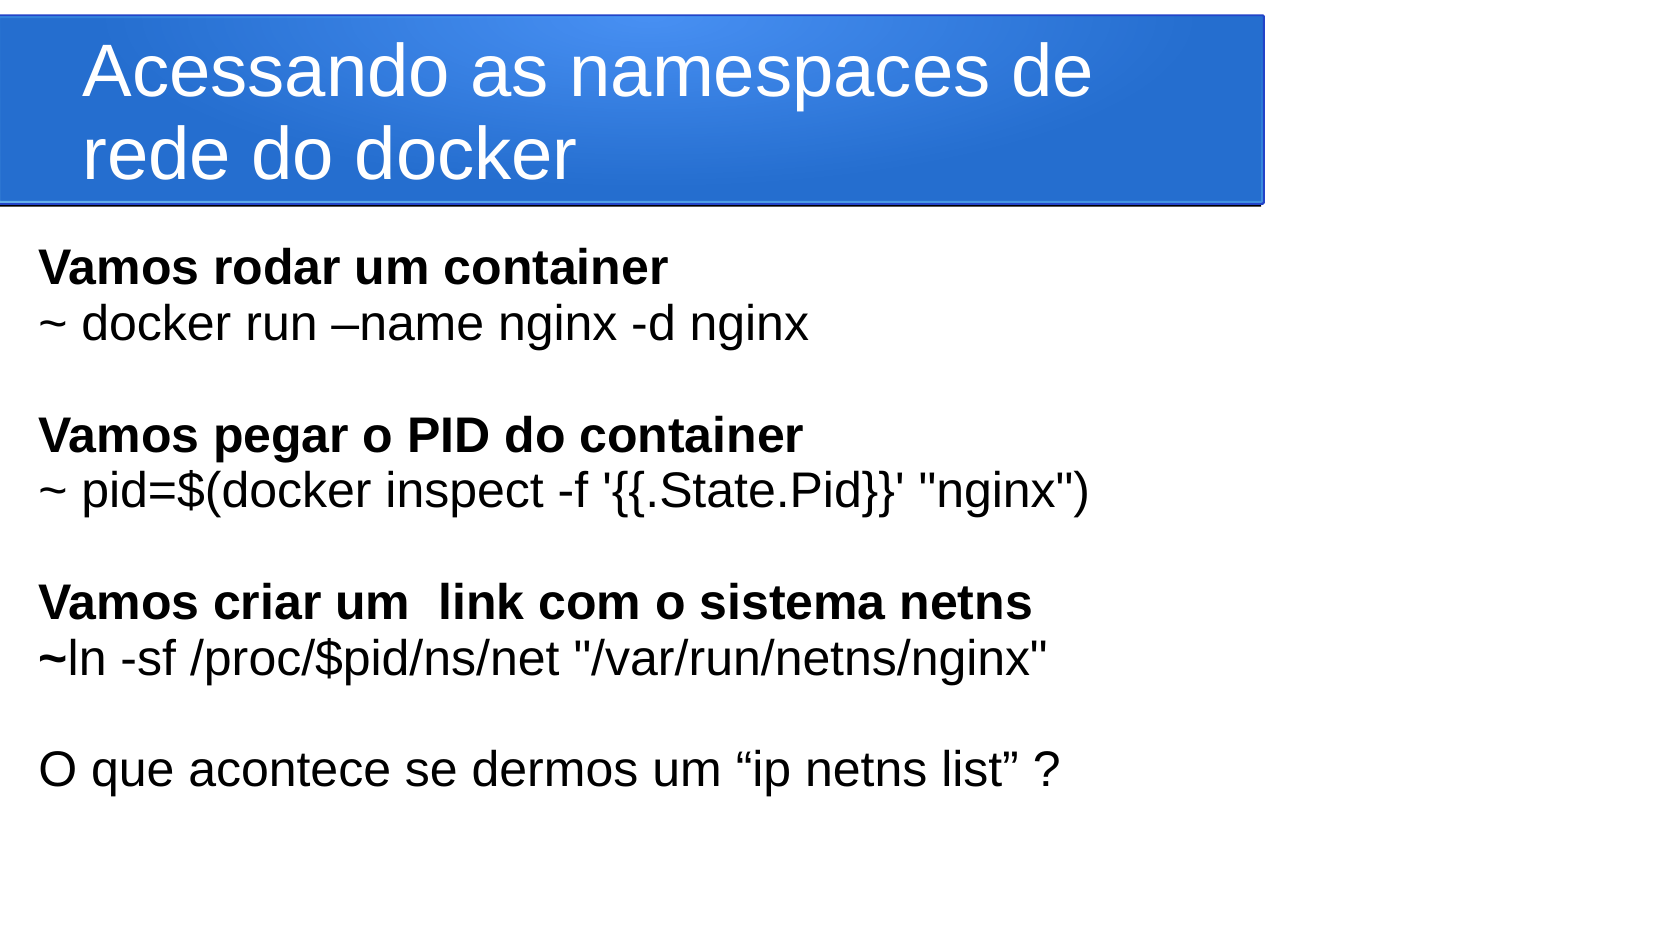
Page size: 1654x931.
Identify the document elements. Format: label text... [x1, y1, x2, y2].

text_box Vamos rodar um container ~ docker run –name nginx -d nginx Vamos pegar o PID do container ~ pid=$(docker inspect -f '{{.State.Pid}}' "nginx") Vamos criar um link com o sistema netns ~ln -sf /proc/$pid/ns/net "/var/run/netns/nginx" O que acontece se dermos um “ip netns list” ? [23, 232, 1477, 931]
title Acessando as namespaces de rede do docker [82, 29, 1235, 196]
